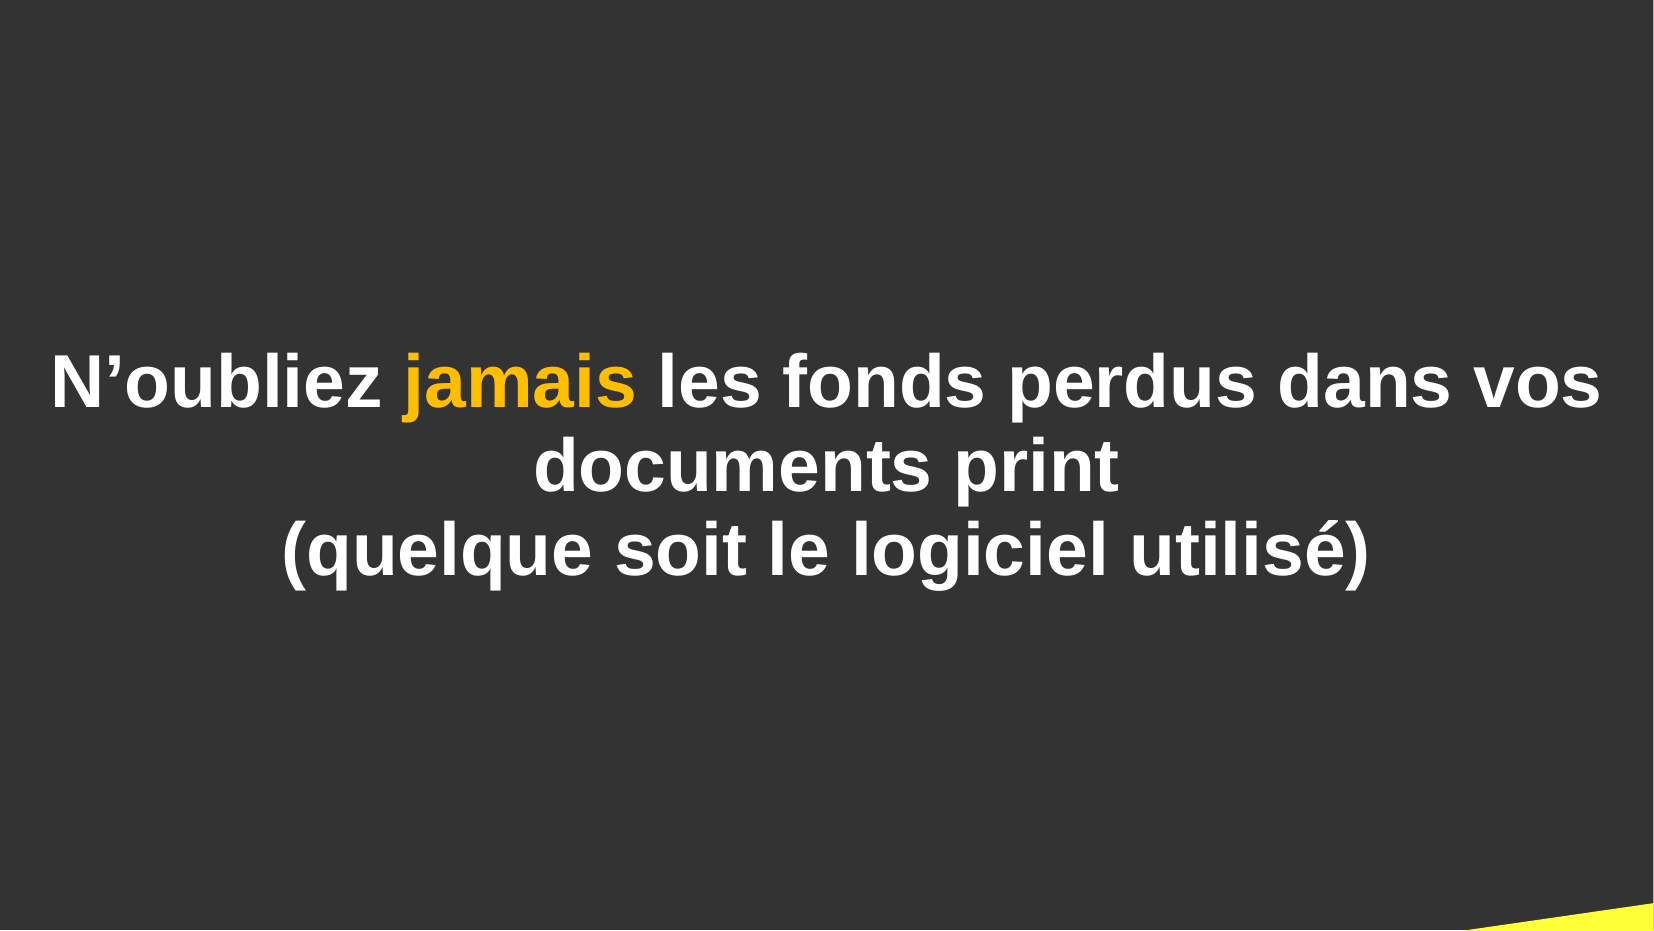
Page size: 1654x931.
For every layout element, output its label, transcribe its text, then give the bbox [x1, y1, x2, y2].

text_box [1460, 903, 1654, 931]
text_box N’oubliez jamais les fonds perdus dans vos documents print (quelque soit le logiciel utilisé) [35, 331, 1619, 599]
